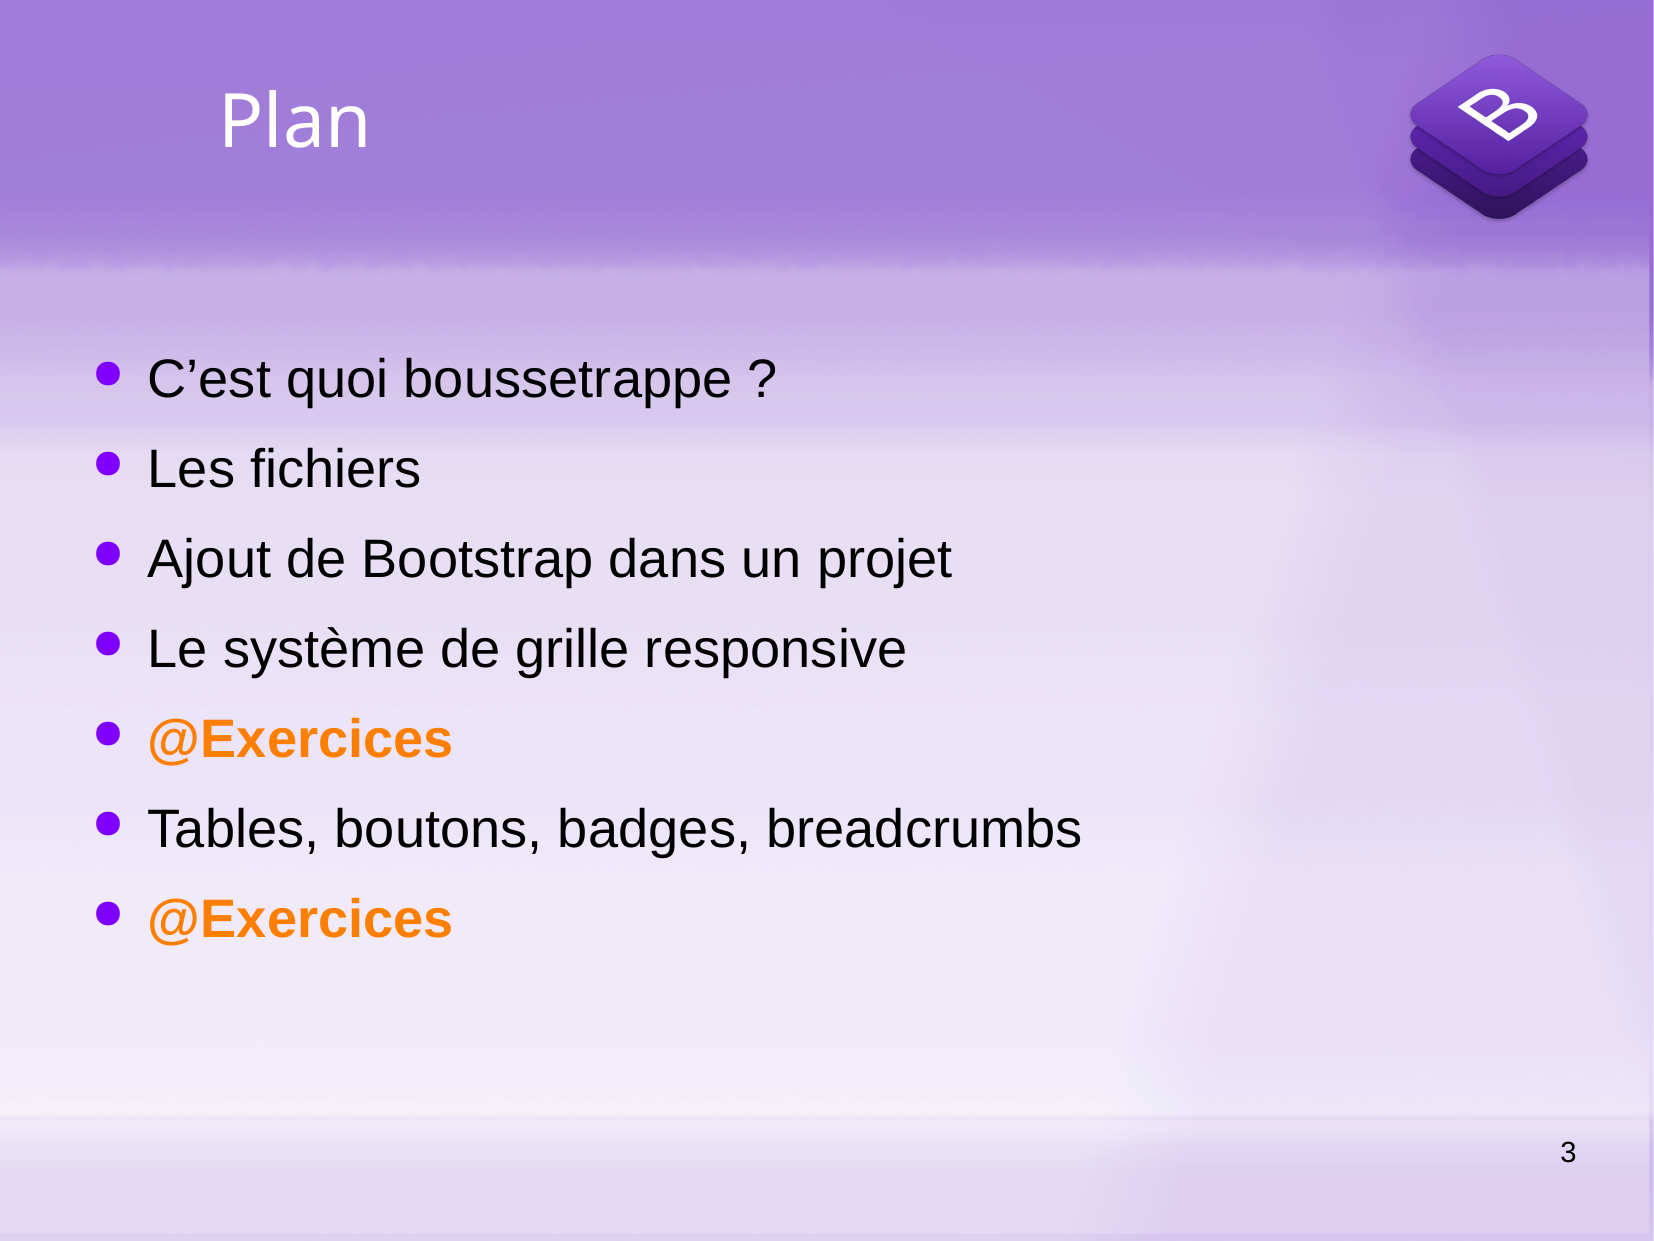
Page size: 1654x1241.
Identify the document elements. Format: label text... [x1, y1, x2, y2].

title Plan [218, 59, 1400, 178]
picture [0, 0, 1654, 1241]
list C’est quoi boussetrappe ? Les fichiers Ajout de Bootstrap dans un projet Le système de grille responsive @Exercices Tables, boutons, badges, breadcrumbs @Exercices [76, 348, 1565, 1068]
